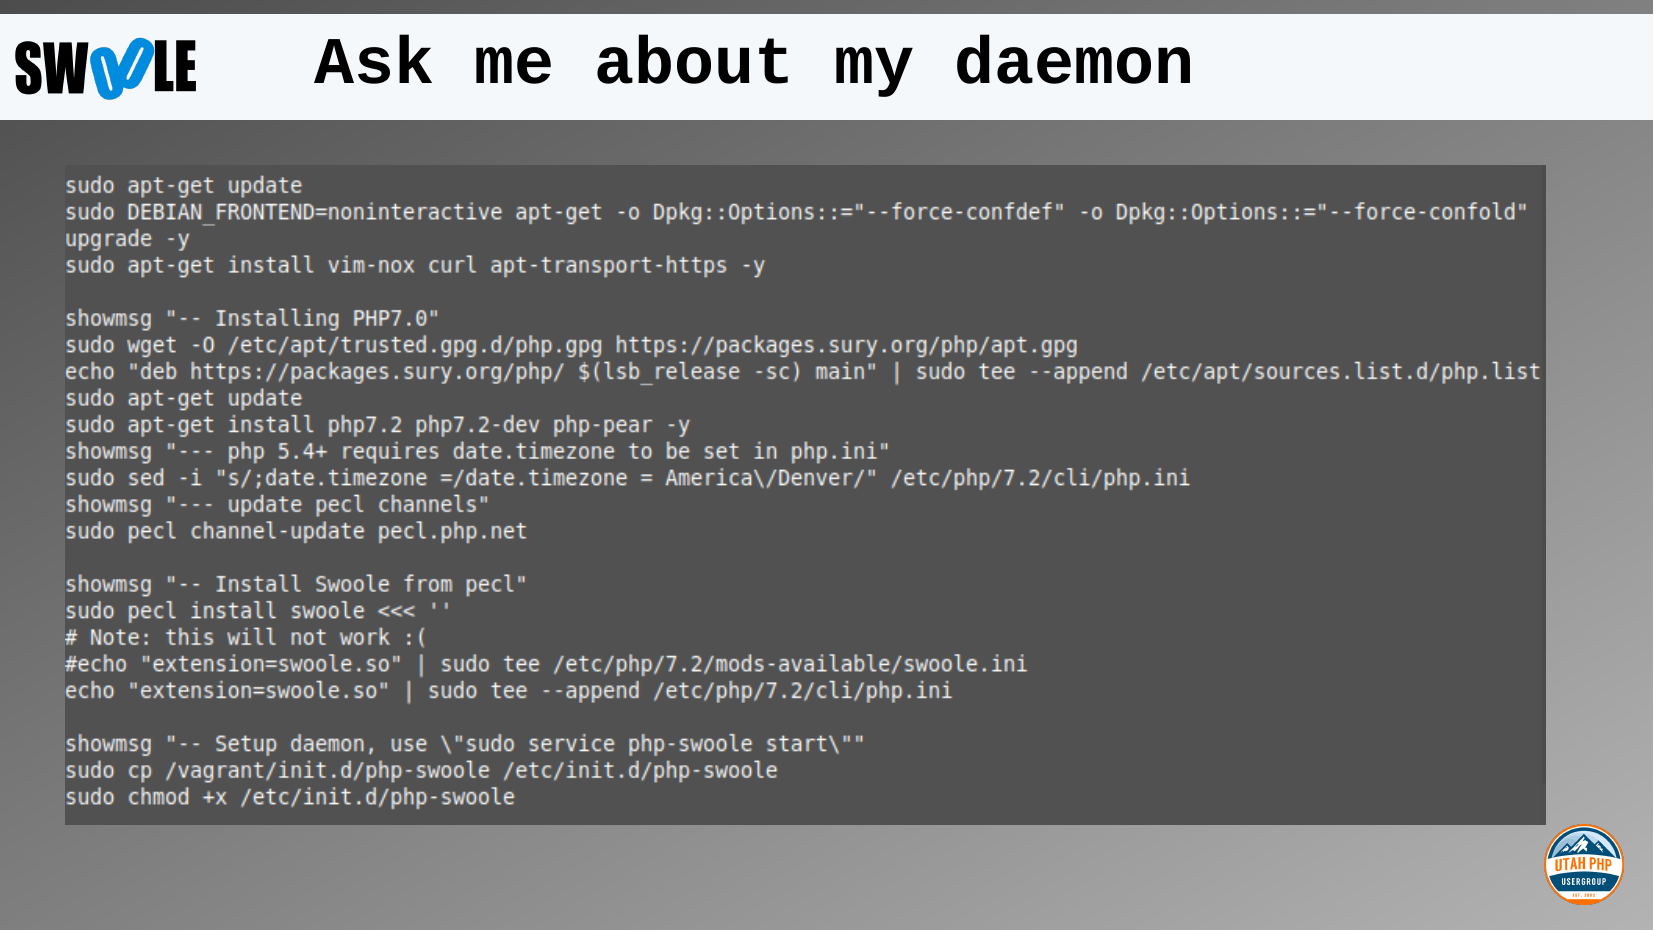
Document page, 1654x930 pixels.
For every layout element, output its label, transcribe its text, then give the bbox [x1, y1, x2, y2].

picture [15, 14, 196, 124]
text_box [196, 14, 1653, 120]
text_box [0, 14, 15, 120]
title Ask me about my daemon [314, 14, 1586, 118]
picture [65, 165, 1624, 905]
